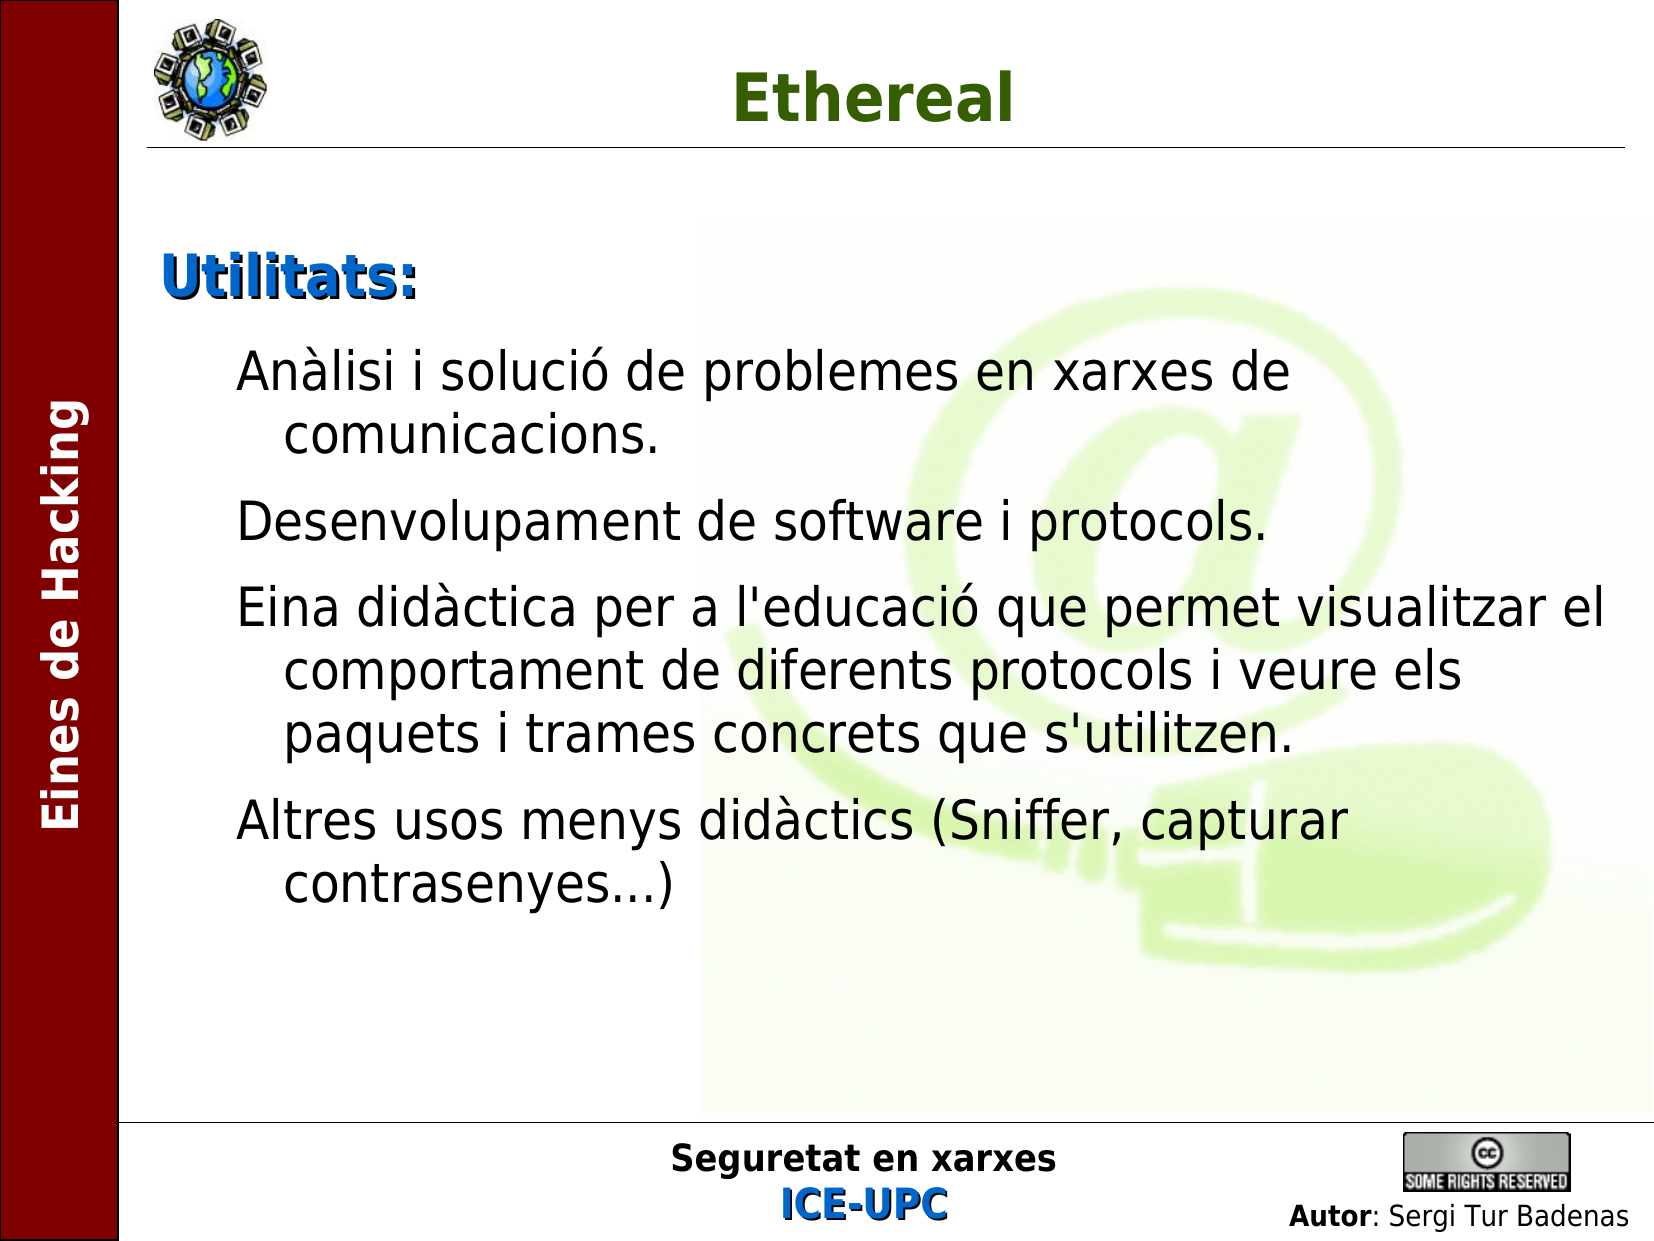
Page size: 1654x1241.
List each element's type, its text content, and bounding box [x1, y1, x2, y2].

list Utilitats: Anàlisi i solució de problemes en xarxes de comunicacions. Desenvolupament de software i protocols. Eina didàctica per a l'educació que permet visualitzar el comportament de diferents protocols i veure els paquets i trames concrets que s'utilitzen. Altres usos menys didàctics (Sniffer, capturar contrasenyes...) [141, 242, 1630, 1093]
picture [154, 19, 268, 49]
picture [700, 217, 1654, 1113]
title Ethereal [129, 49, 1619, 148]
picture [1403, 1132, 1571, 1192]
